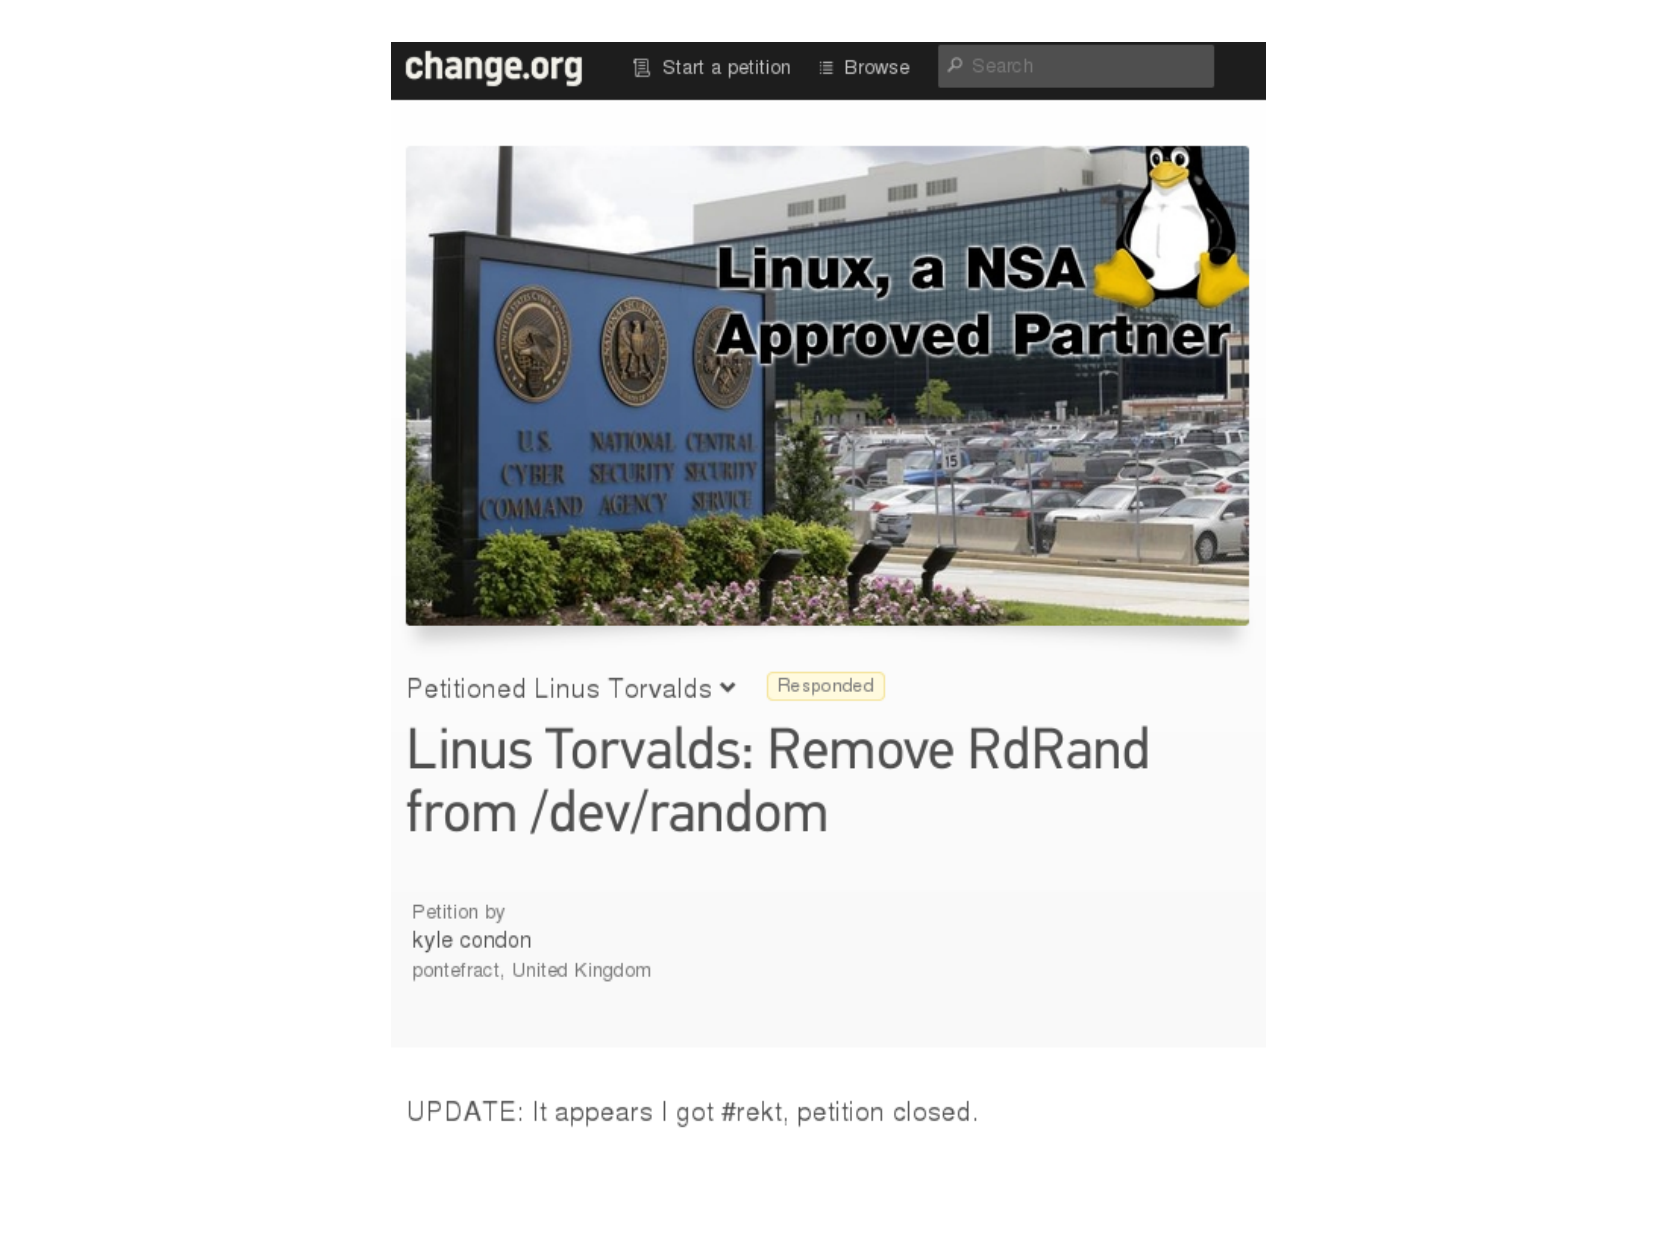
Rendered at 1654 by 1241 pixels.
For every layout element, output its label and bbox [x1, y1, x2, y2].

picture [391, 42, 1266, 1161]
